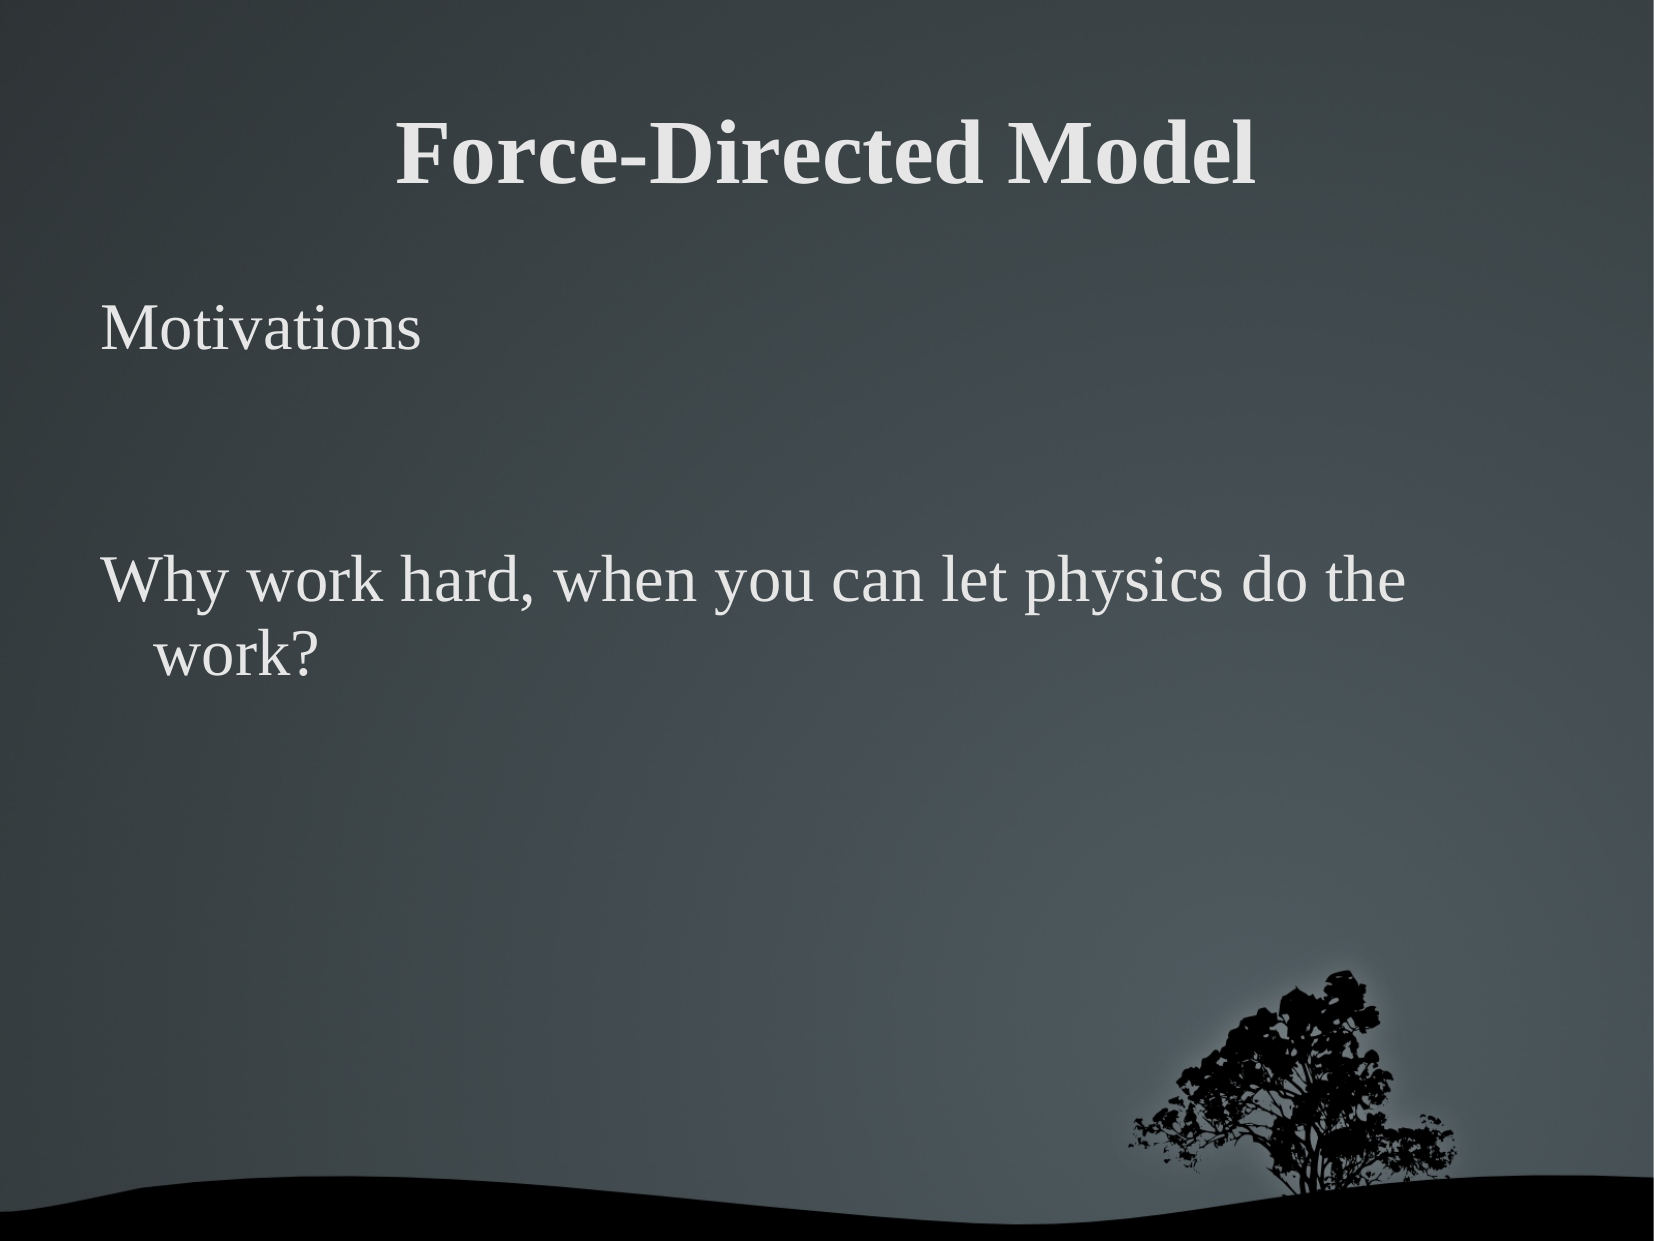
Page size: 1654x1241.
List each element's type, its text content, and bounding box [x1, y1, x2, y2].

title Force-Directed Model [82, 56, 1571, 250]
list Motivations Why work hard, when you can let physics do the work? [82, 290, 1571, 1094]
picture [0, 0, 1654, 1241]
